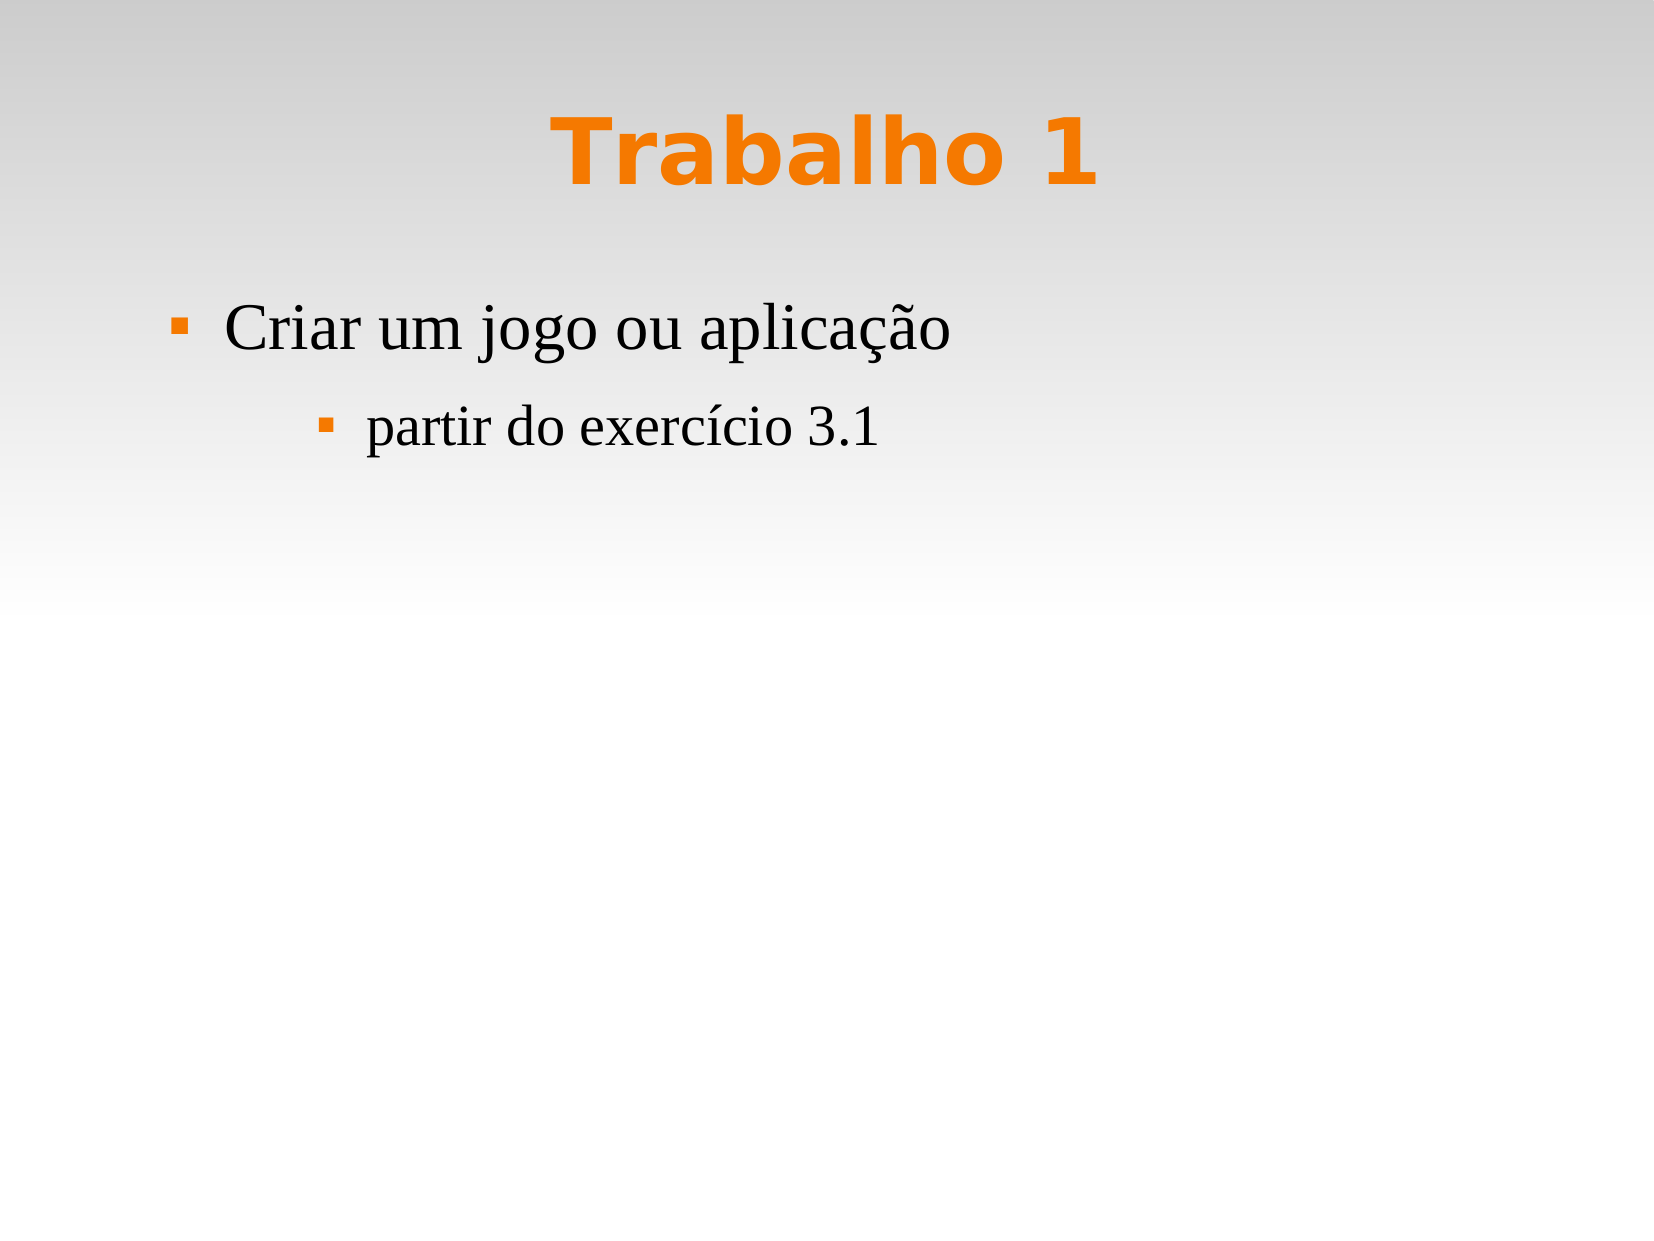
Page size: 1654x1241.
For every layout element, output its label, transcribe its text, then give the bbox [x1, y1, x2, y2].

list Criar um jogo ou aplicação partir do exercício 3.1 [82, 290, 1571, 1109]
title Trabalho 1 [82, 49, 1571, 257]
